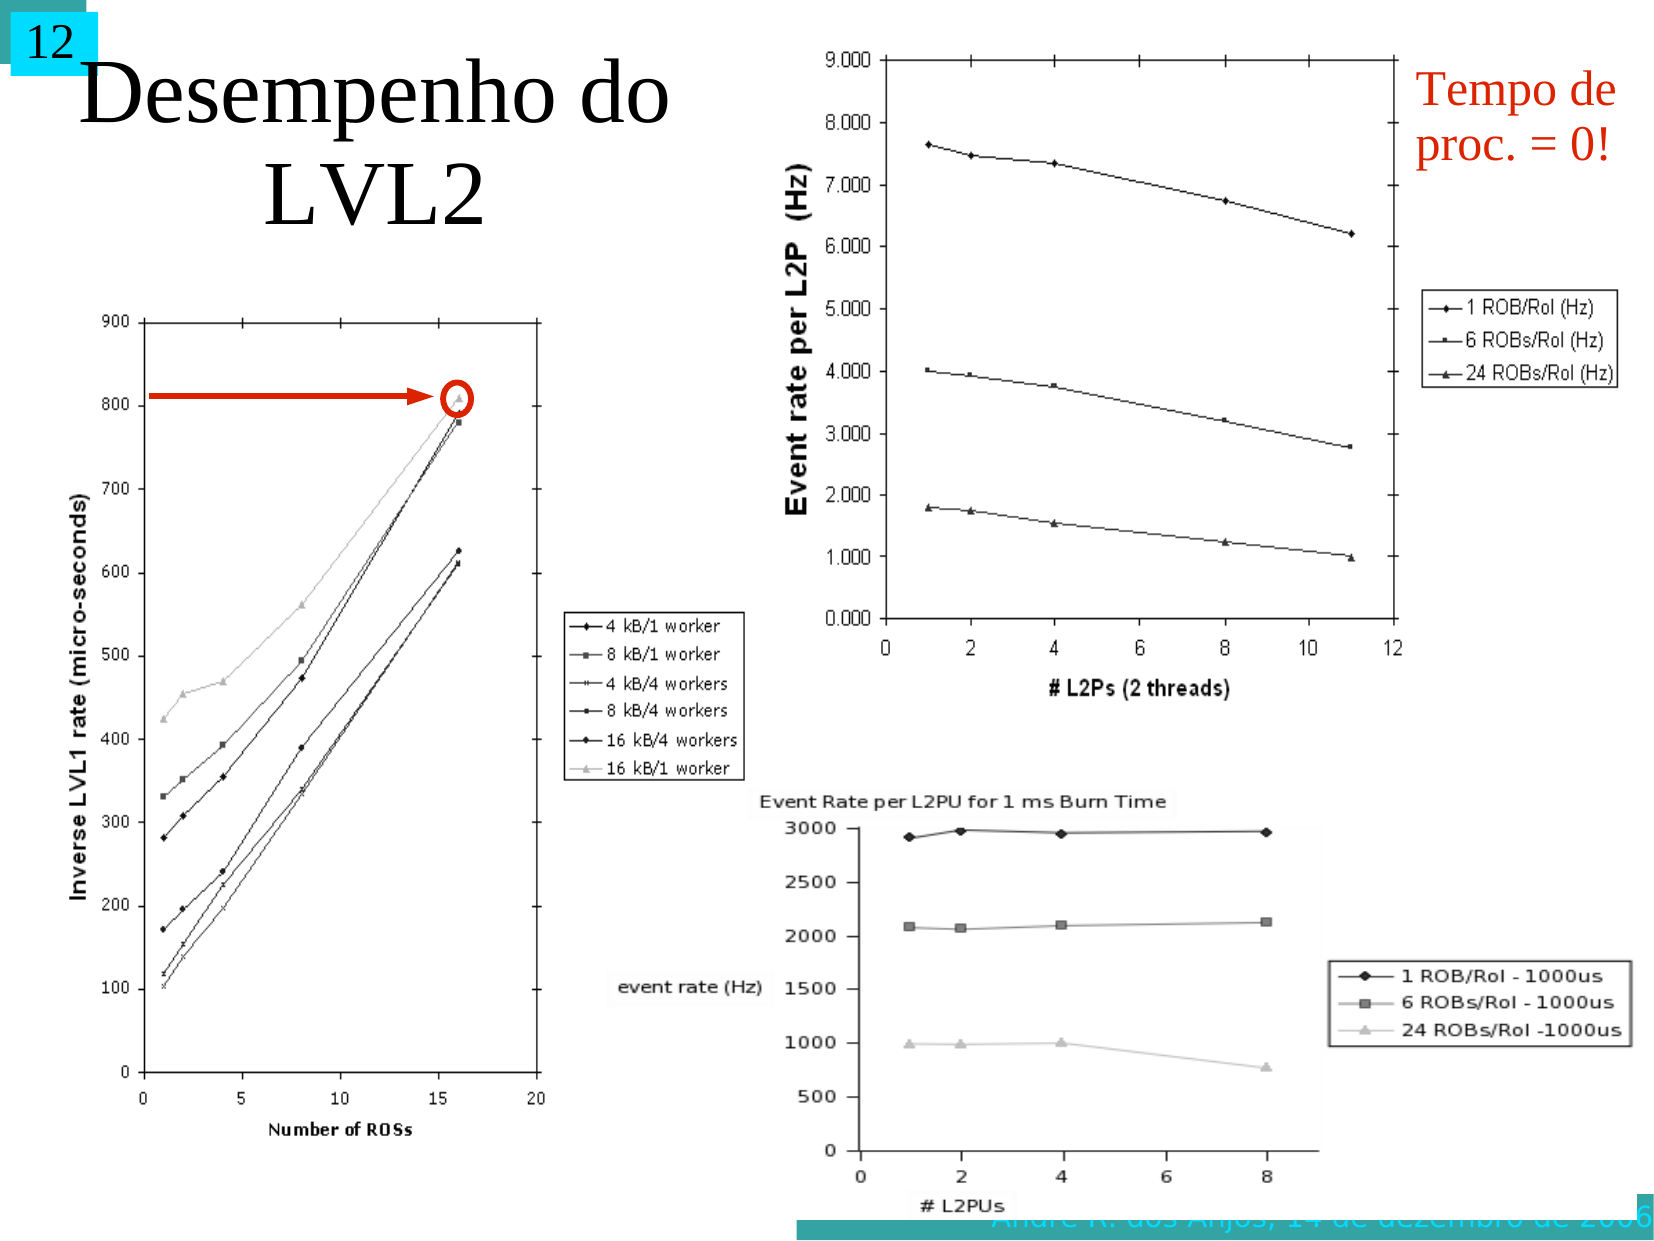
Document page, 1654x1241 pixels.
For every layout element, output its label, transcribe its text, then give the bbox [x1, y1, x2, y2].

text_box Tempo de proc. = 0! [1415, 60, 1631, 174]
title Desempenho do LVL2 [28, 32, 723, 252]
picture [39, 19, 1637, 1220]
